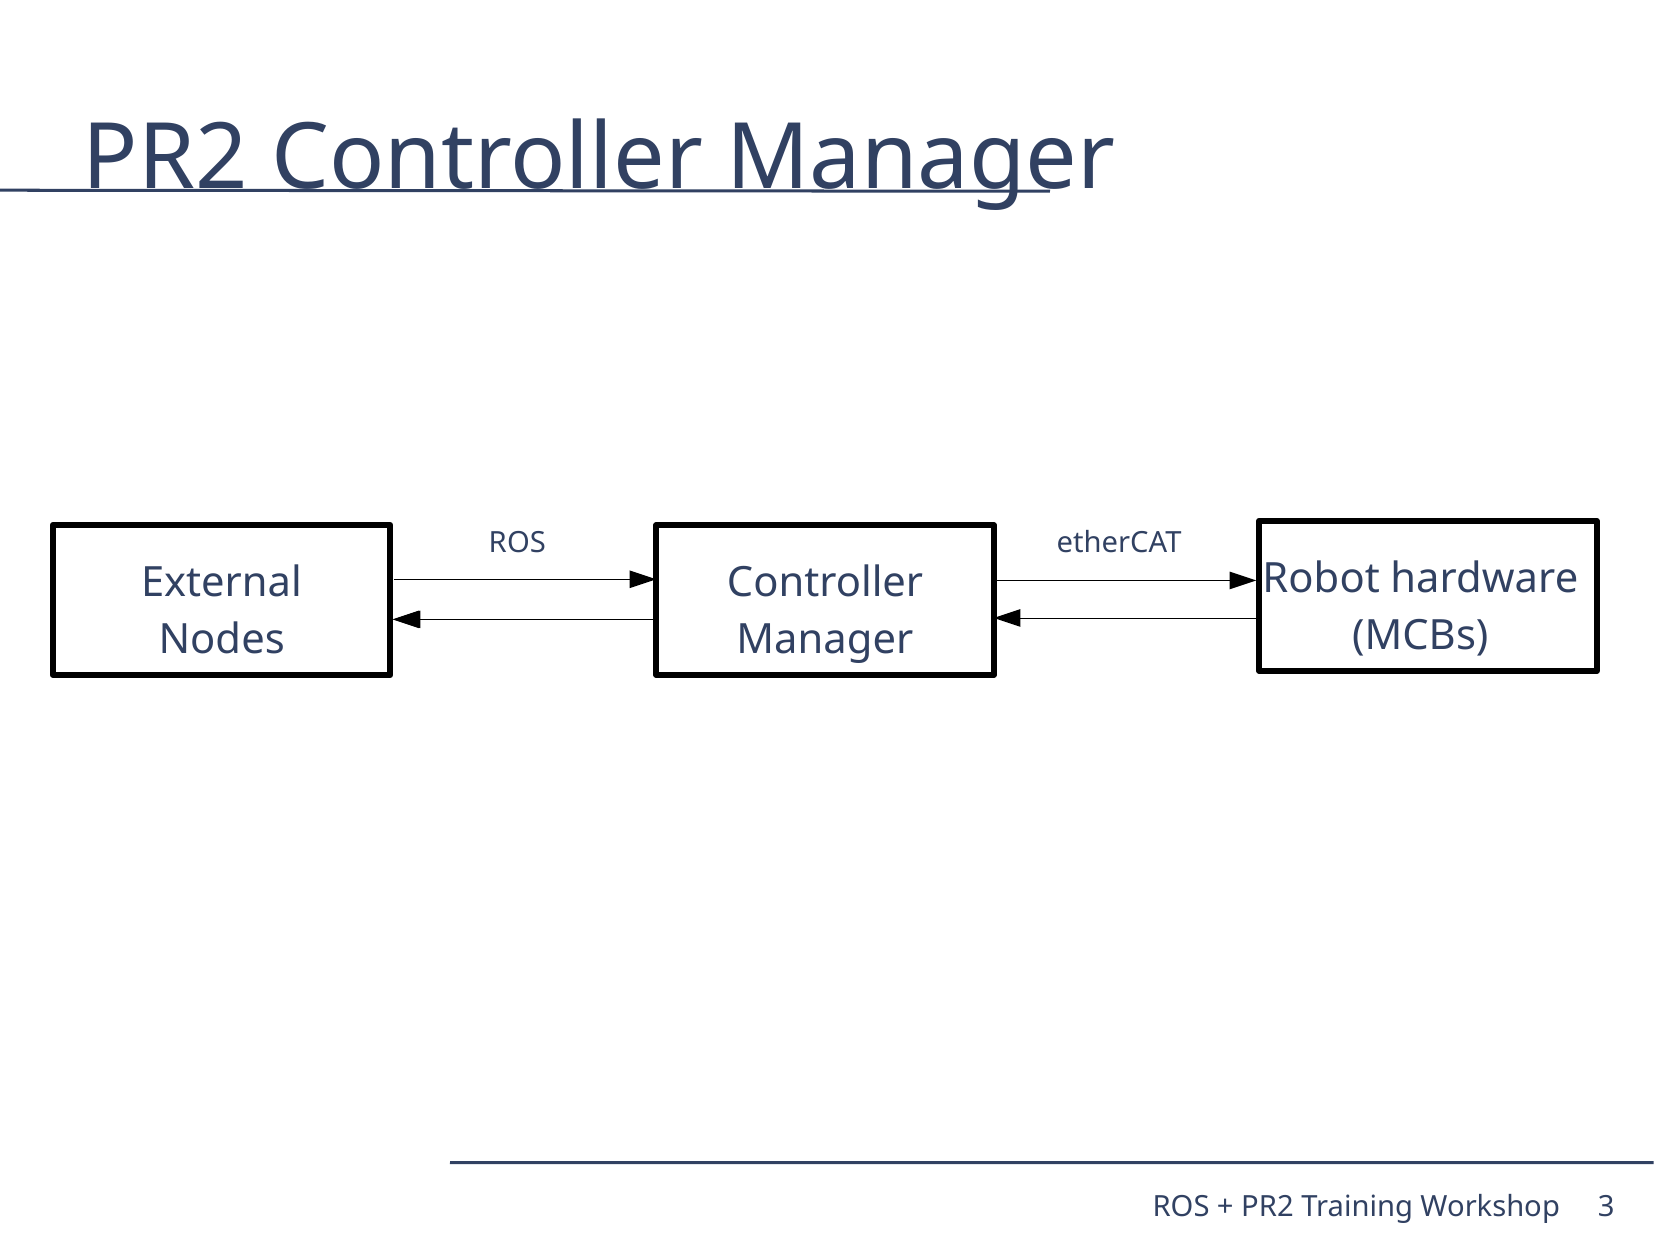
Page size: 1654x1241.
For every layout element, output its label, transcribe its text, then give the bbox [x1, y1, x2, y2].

text_box External Nodes [90, 544, 353, 651]
text_box Controller Manager [637, 544, 1013, 694]
text_box Robot hardware (MCBs) [1262, 539, 1584, 647]
text_box etherCAT [1041, 513, 1199, 561]
title PR2 Controller Manager [82, 49, 1571, 257]
text_box ROS [473, 513, 562, 561]
